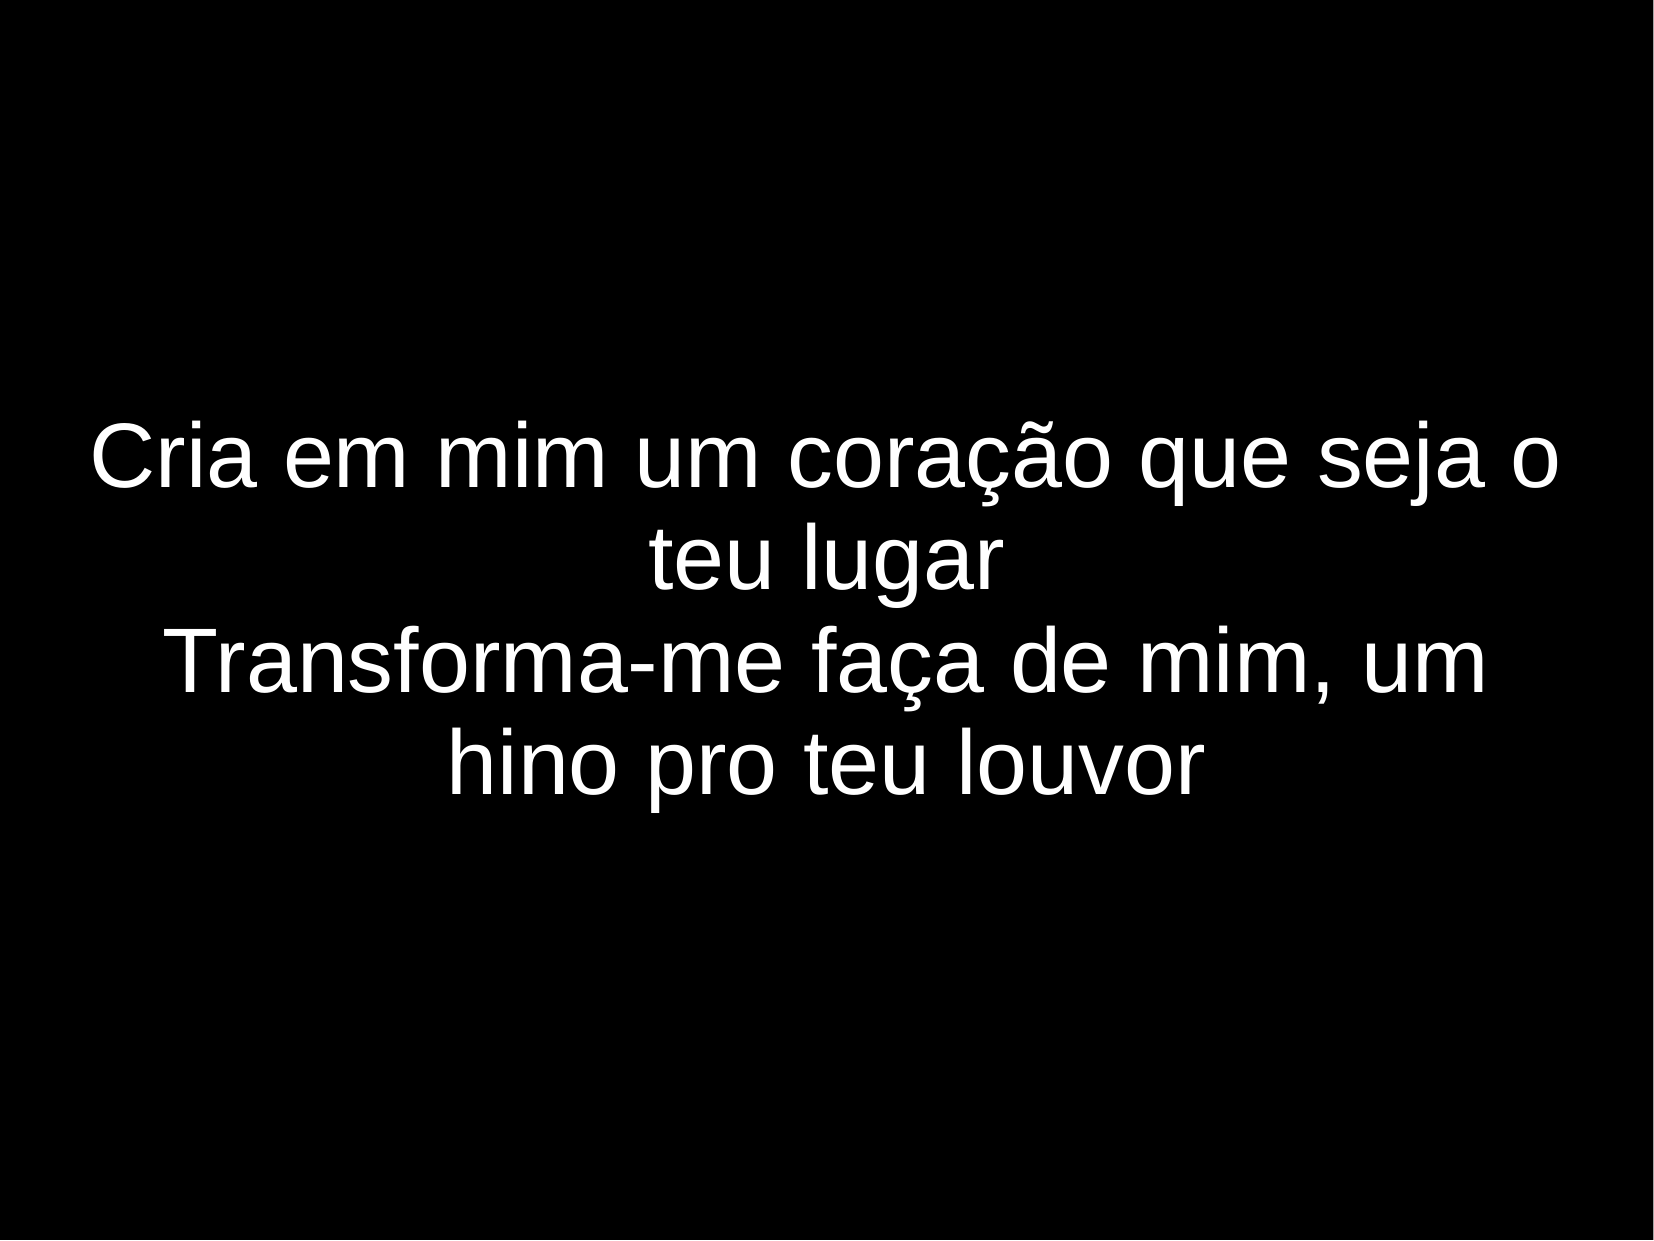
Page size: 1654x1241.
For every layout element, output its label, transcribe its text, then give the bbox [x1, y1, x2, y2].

subtitle Cria em mim um coração que seja o teu lugar Transforma-me faça de mim, um hino pro teu louvor [82, 49, 1571, 1170]
